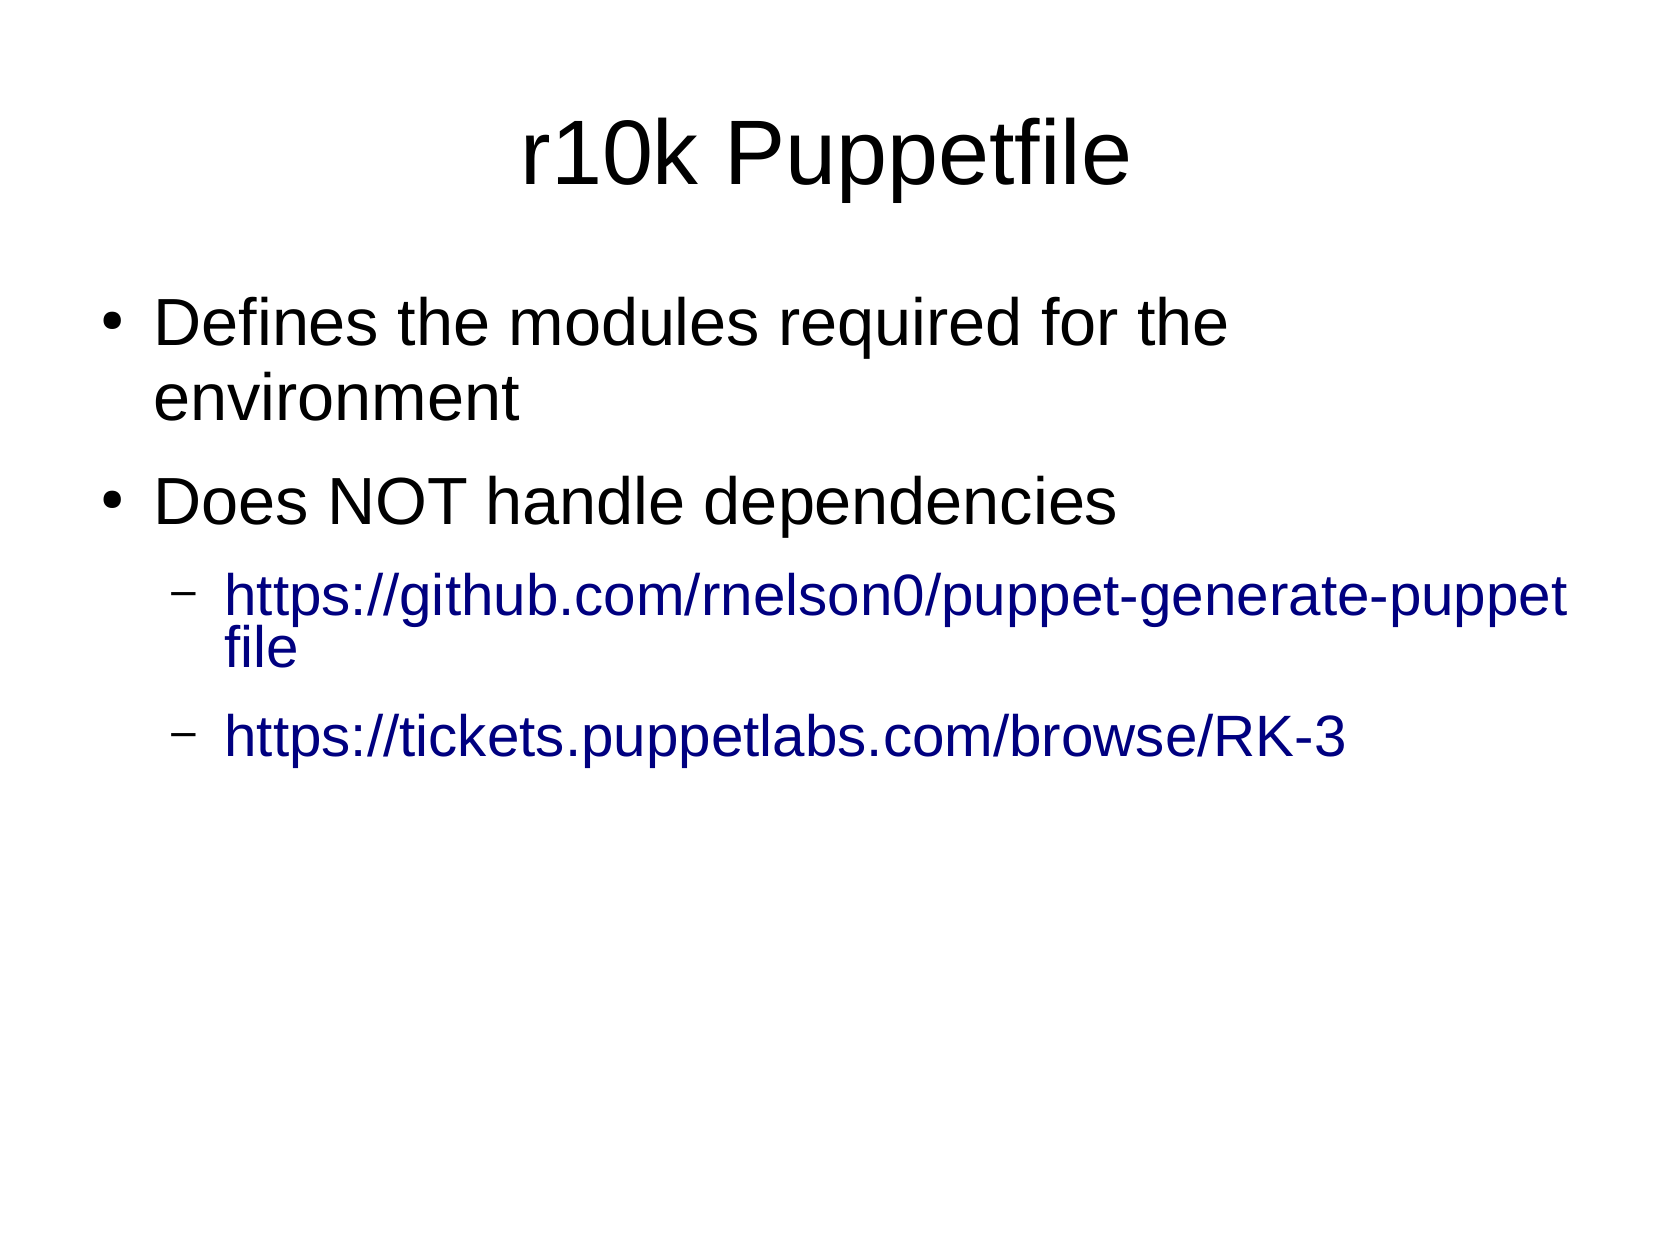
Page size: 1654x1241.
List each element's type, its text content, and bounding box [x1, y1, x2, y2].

title r10k Puppetfile [82, 49, 1571, 257]
list Defines the modules required for the environment Does NOT handle dependencies https://github.com/rnelson0/puppet-generate-puppetfile https://tickets.puppetlabs.com/browse/RK-3 [82, 285, 1571, 1005]
